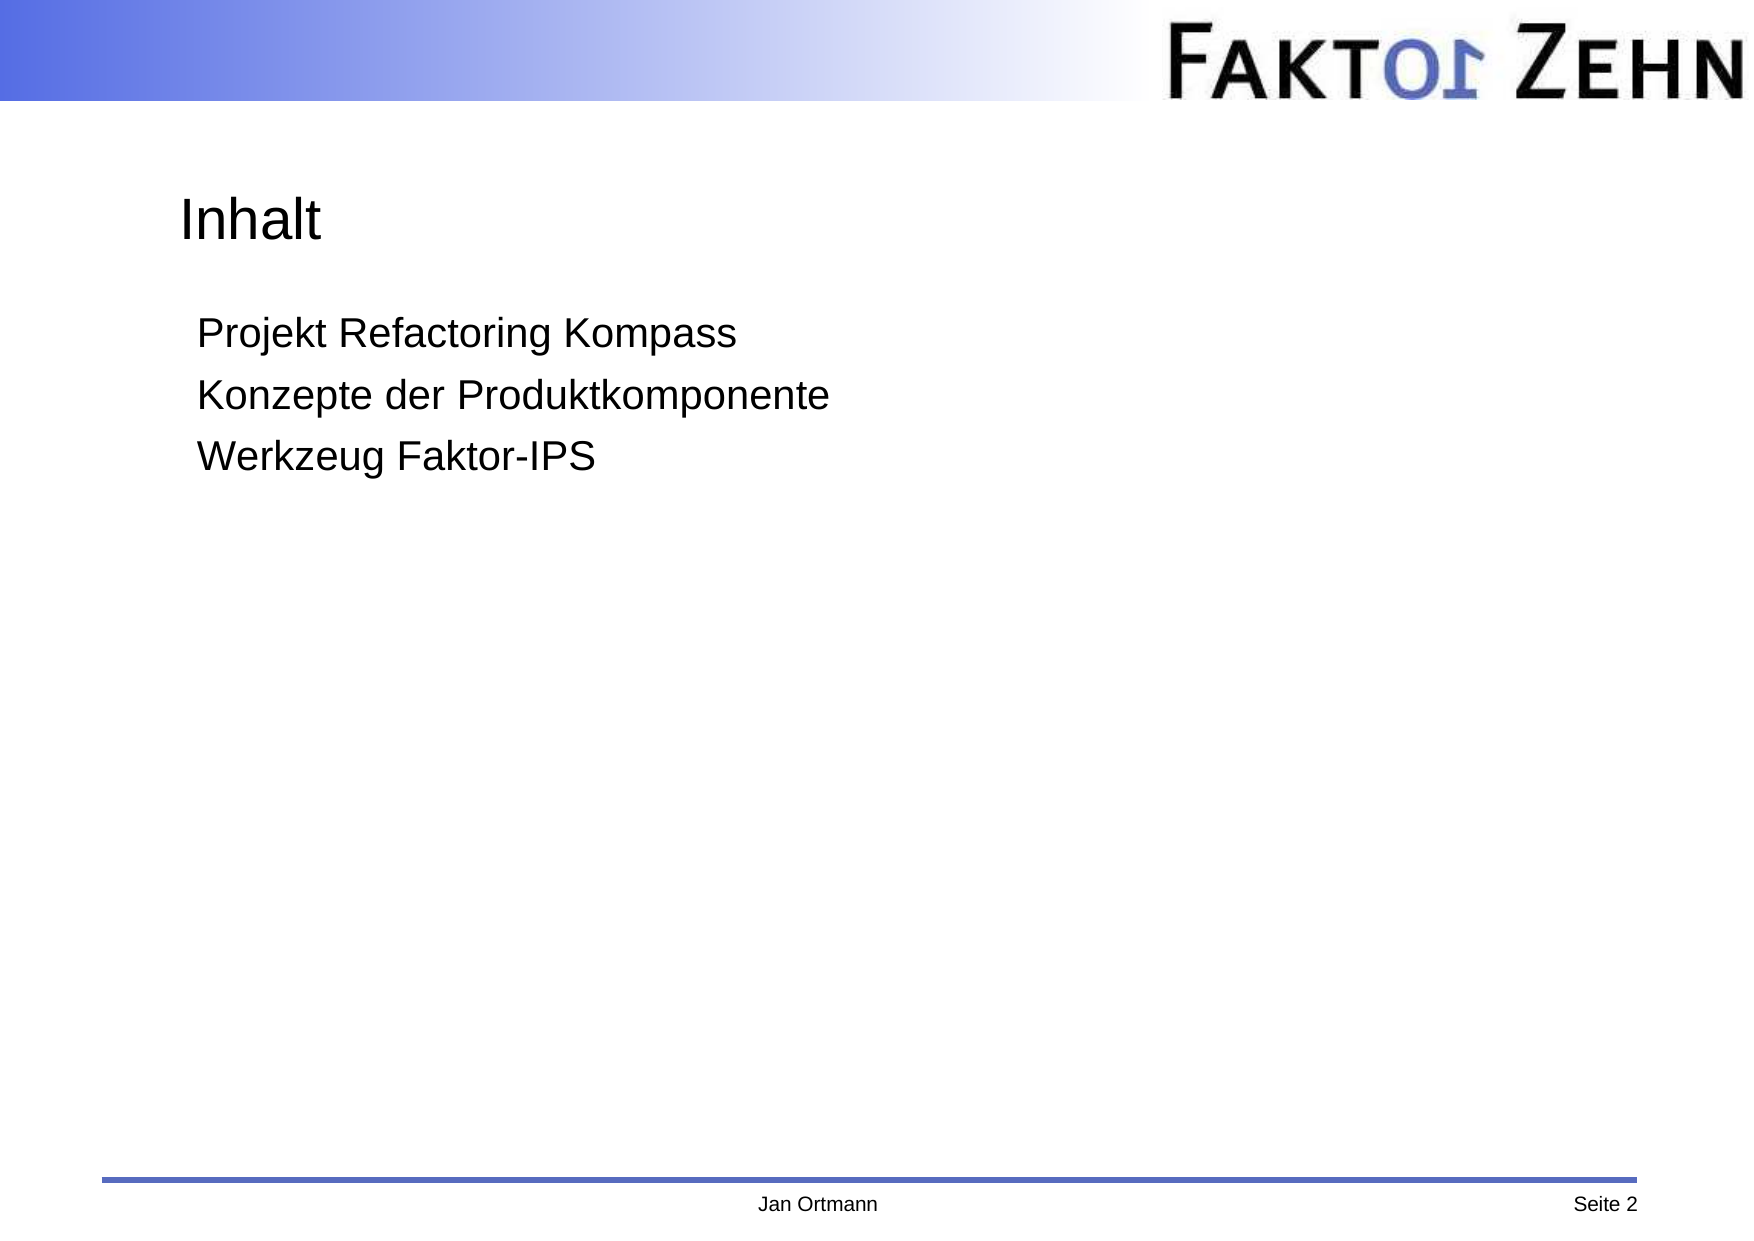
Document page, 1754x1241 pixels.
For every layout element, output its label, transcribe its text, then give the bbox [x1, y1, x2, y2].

list Projekt Refactoring Kompass Konzepte der Produktkomponente Werkzeug Faktor-IPS [179, 310, 1576, 1078]
title Inhalt [179, 142, 1576, 296]
picture [1162, 7, 1752, 100]
